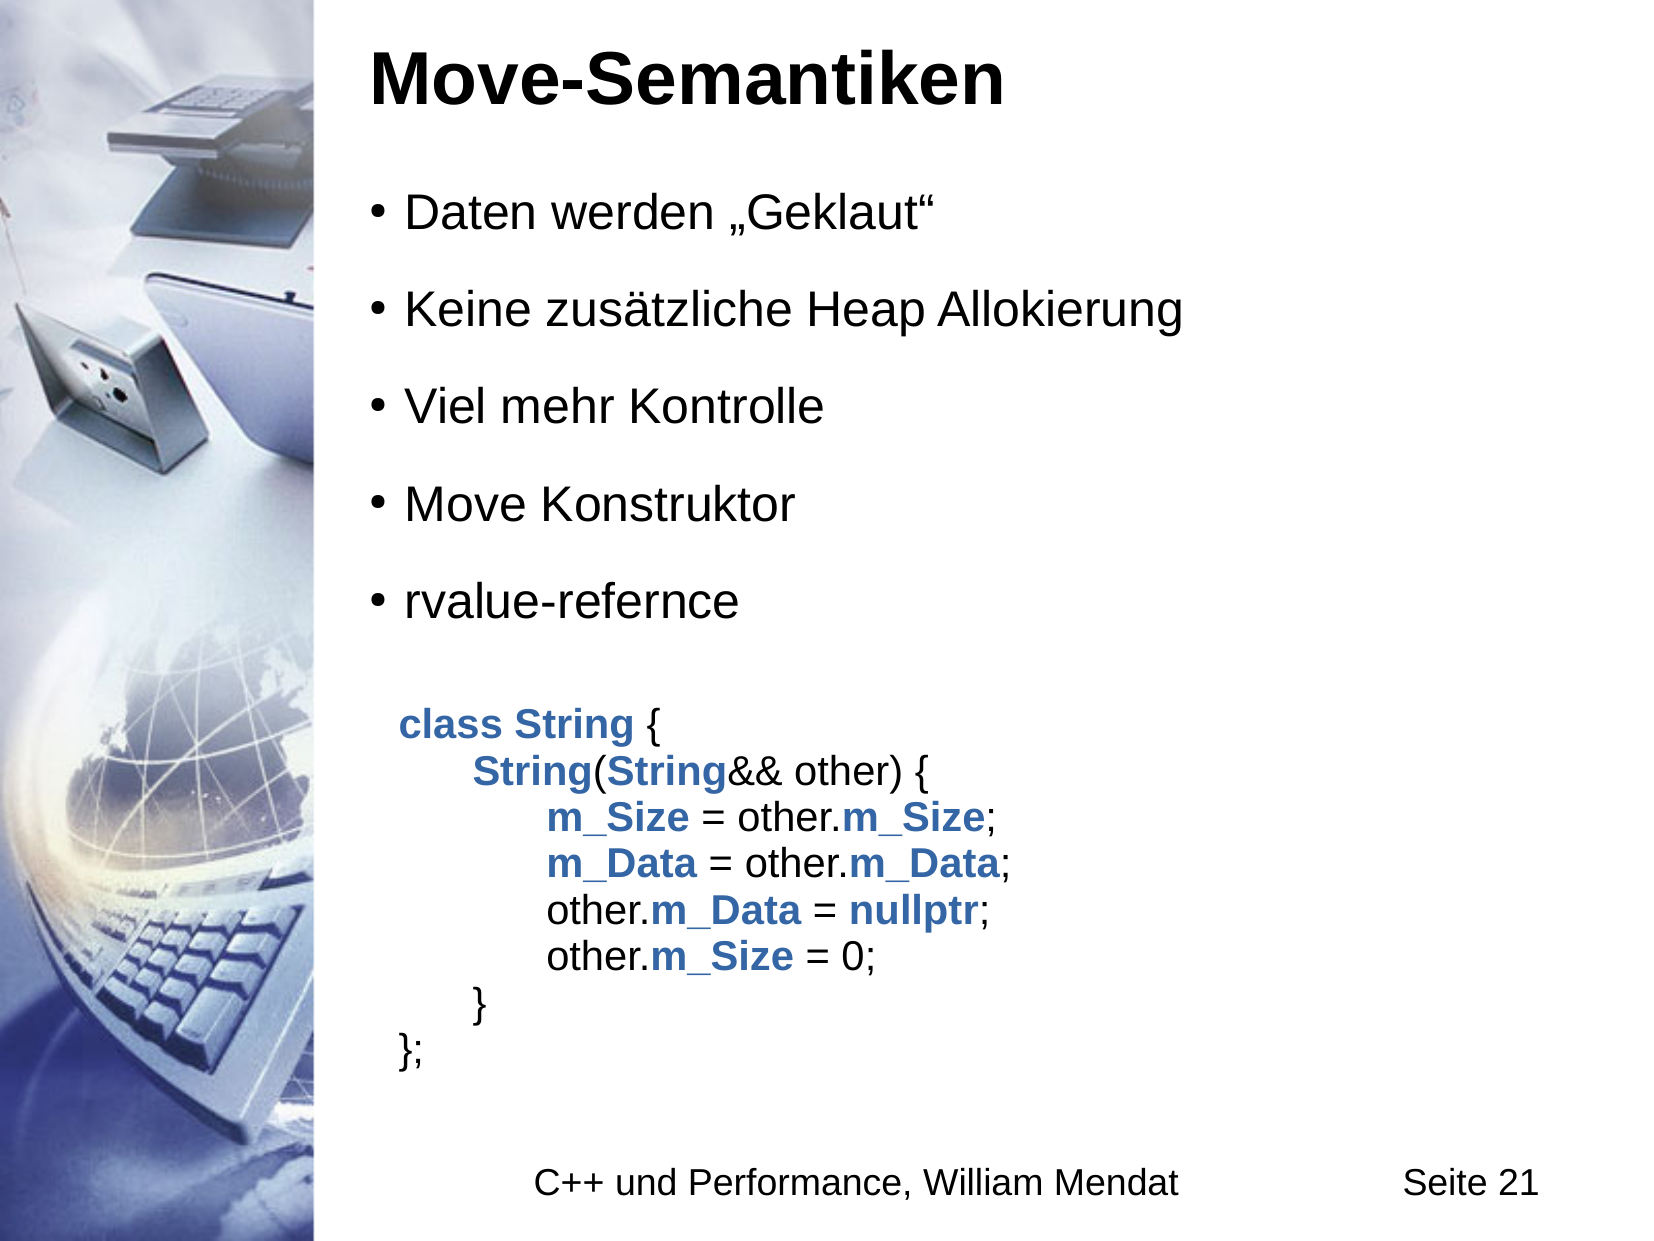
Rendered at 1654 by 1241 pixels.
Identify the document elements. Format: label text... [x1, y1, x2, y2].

text_box Daten werden „Geklaut“ Keine zusätzliche Heap Allokierung Viel mehr Kontrolle Move Konstruktor rvalue-refernce [354, 177, 1536, 650]
text_box class String { String(String&& other) { m_Size = other.m_Size; m_Data = other.m_Data; other.m_Data = nullptr; other.m_Size = 0; } }; [383, 693, 1536, 1123]
picture [0, 0, 1654, 1241]
text_box Seite 21 [1387, 1153, 1625, 1211]
text_box Move-Semantiken [354, 29, 1625, 129]
text_box C++ und Performance, William Mendat [354, 1153, 1359, 1241]
